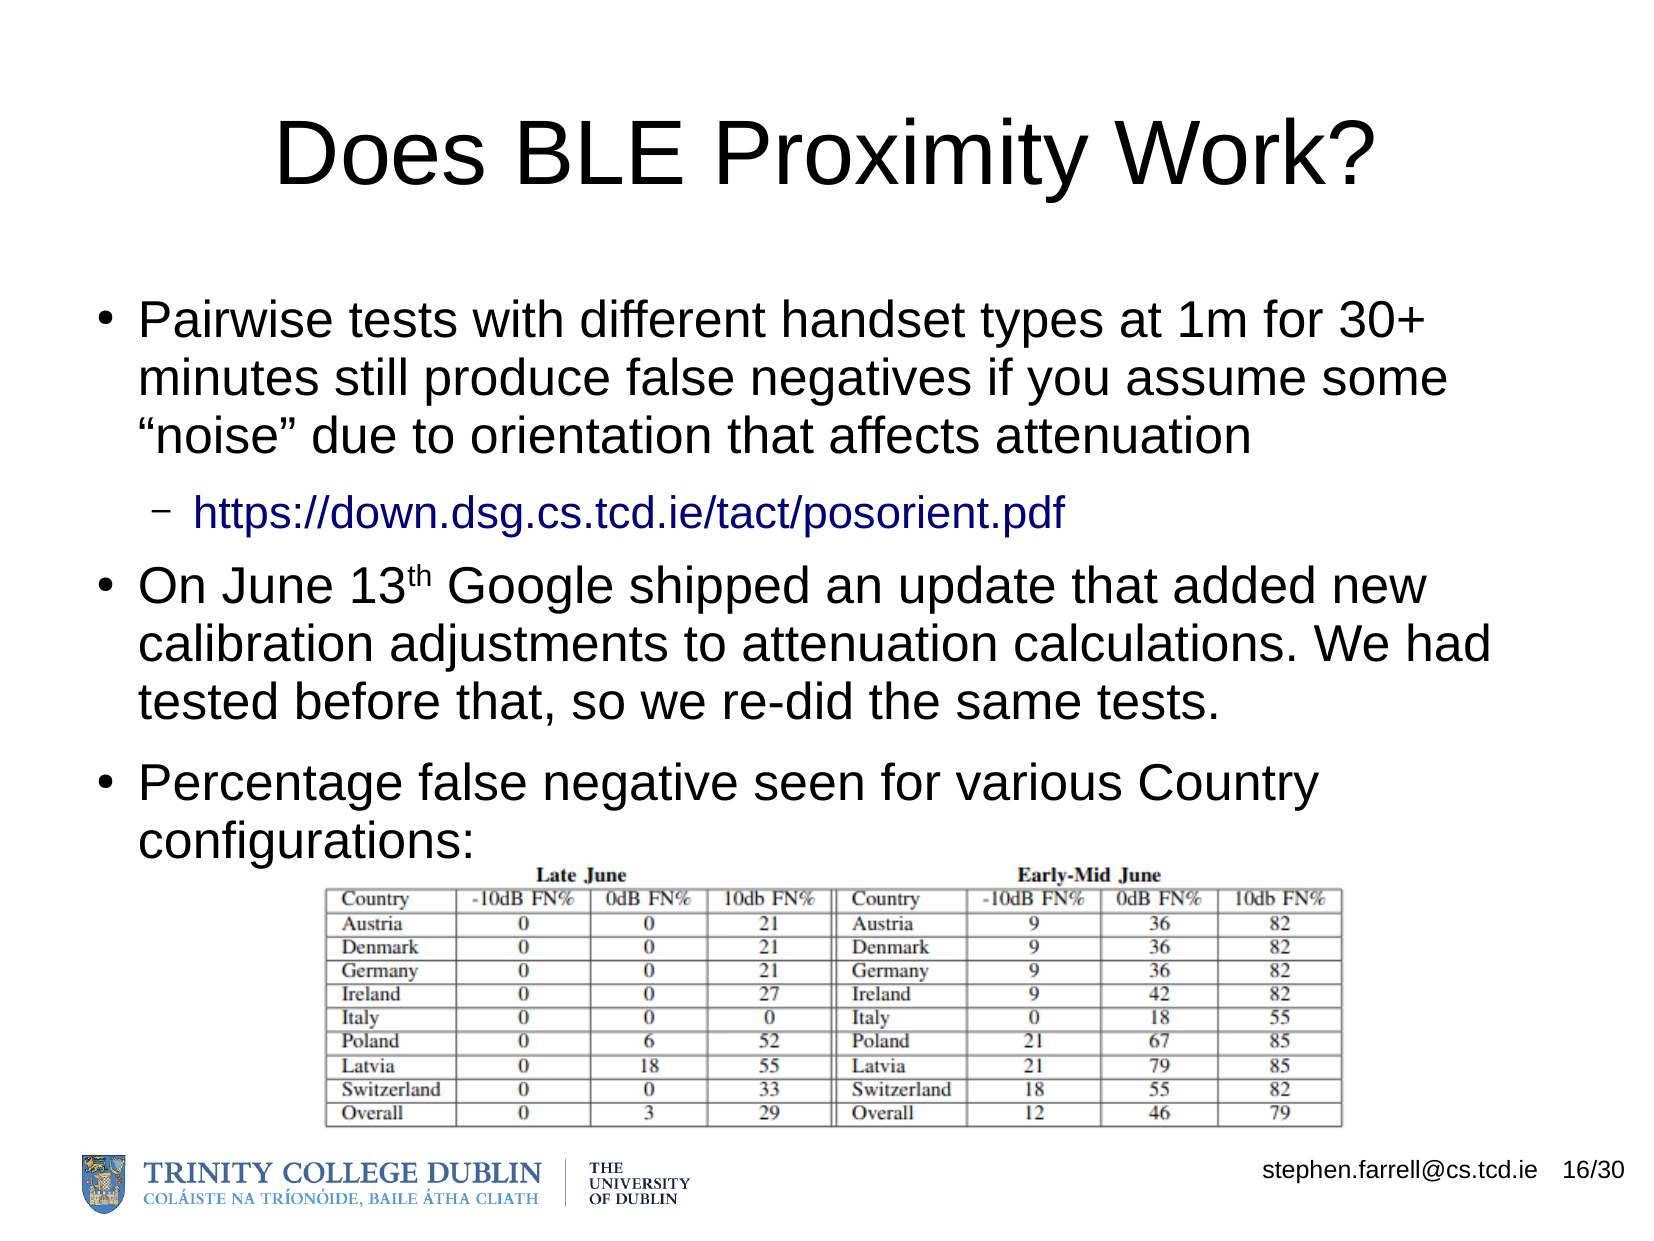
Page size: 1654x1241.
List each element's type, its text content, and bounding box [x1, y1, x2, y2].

title Does BLE Proximity Work? [82, 49, 1571, 257]
picture [82, 1155, 694, 1214]
picture [279, 860, 1366, 1141]
list Pairwise tests with different handset types at 1m for 30+ minutes still produce false negatives if you assume some “noise” due to orientation that affects attenuation https://down.dsg.cs.tcd.ie/tact/posorient.pdf On June 13th Google shipped an update that added new calibration adjustments to attenuation calculations. We had tested before that, so we re-did the same tests. Percentage false negative seen for various Country configurations: [82, 290, 1571, 871]
